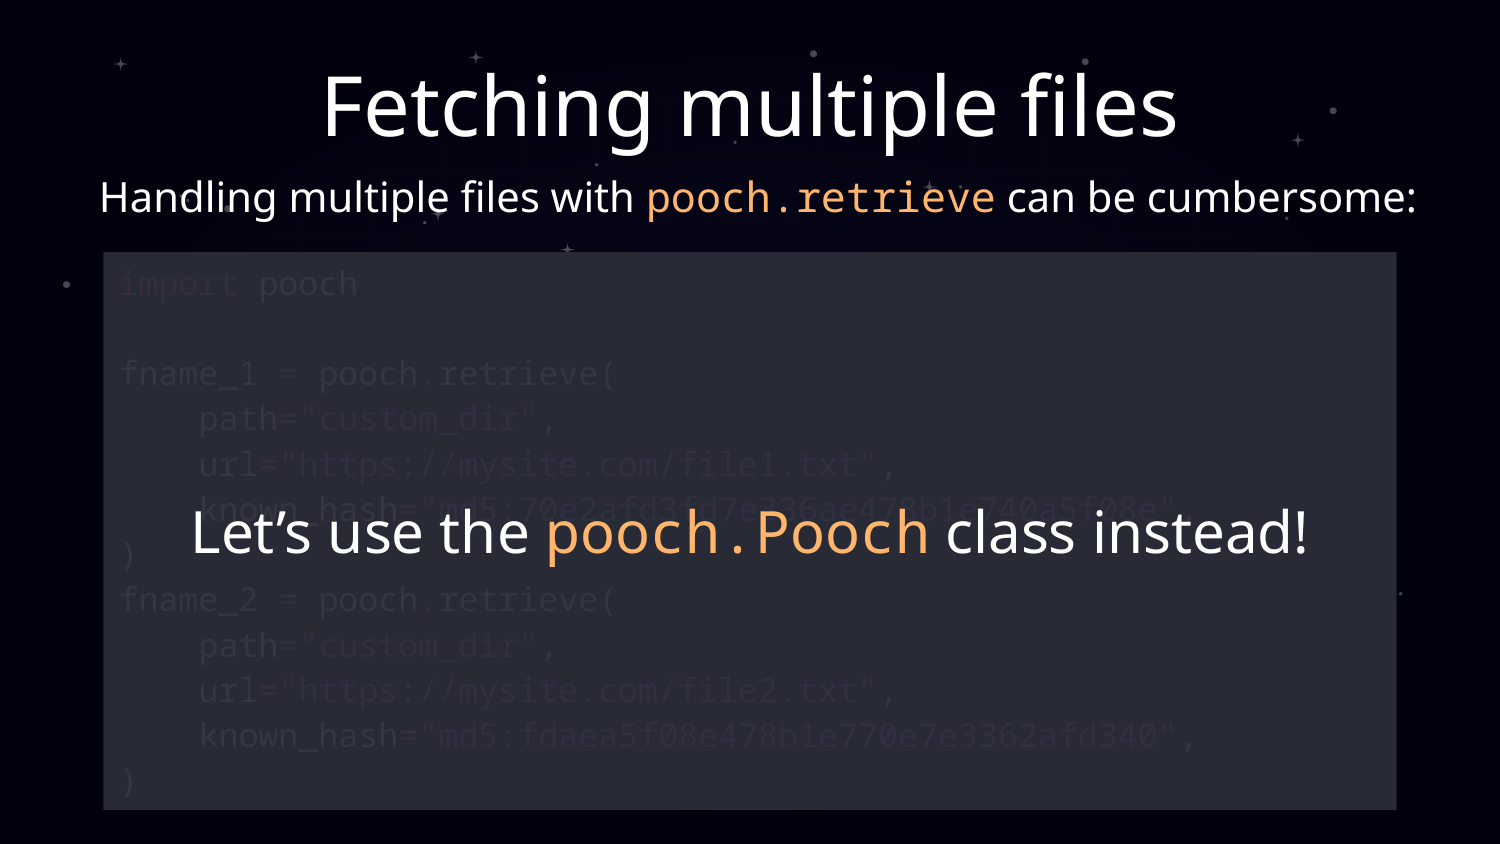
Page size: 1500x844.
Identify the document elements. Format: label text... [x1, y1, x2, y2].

text_box [103, 252, 1397, 810]
title Fetching multiple files [75, 33, 1425, 167]
list Handling multiple files with pooch.retrieve can be cumbersome: [45, 167, 1471, 308]
picture [0, 0, 1500, 844]
list Let’s use the pooch.Pooch class instead! [152, 460, 1348, 602]
